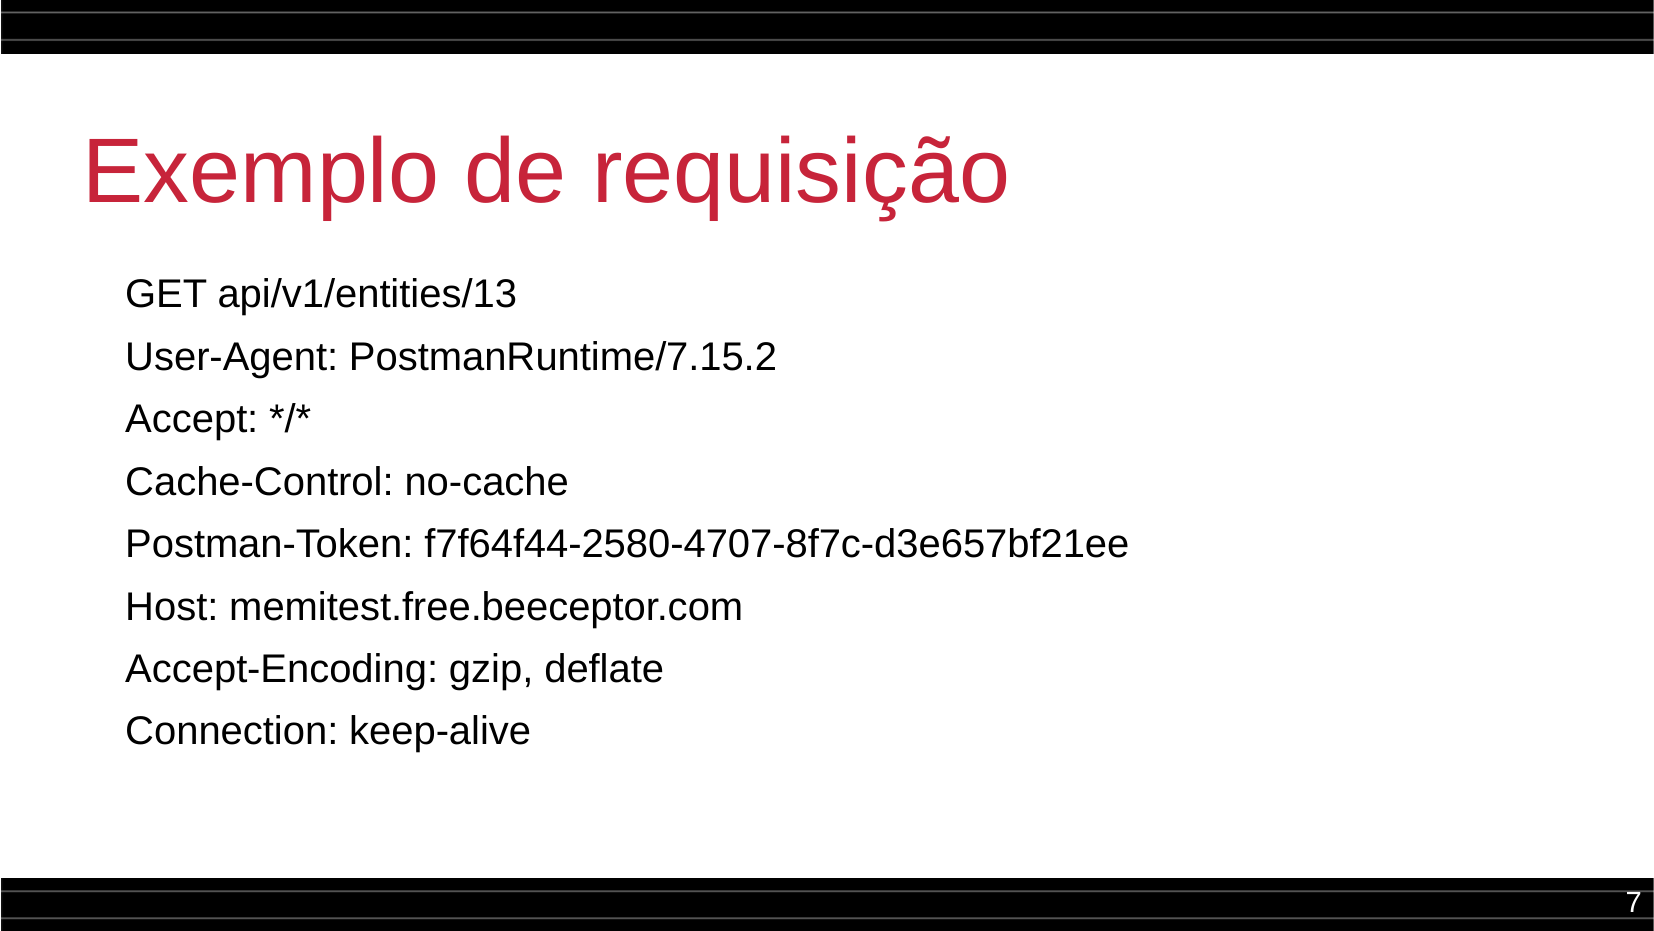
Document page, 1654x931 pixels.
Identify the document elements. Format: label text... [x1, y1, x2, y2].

list GET api/v1/entities/13 User-Agent: PostmanRuntime/7.15.2 Accept: */* Cache-Control: no-cache Postman-Token: f7f64f44-2580-4707-8f7c-d3e657bf21ee Host: memitest.free.beeceptor.com Accept-Encoding: gzip, deflate Connection: keep-alive [82, 271, 1571, 758]
picture [1, 878, 1654, 931]
picture [1, 0, 1654, 54]
title Exemplo de requisição [82, 92, 1571, 249]
